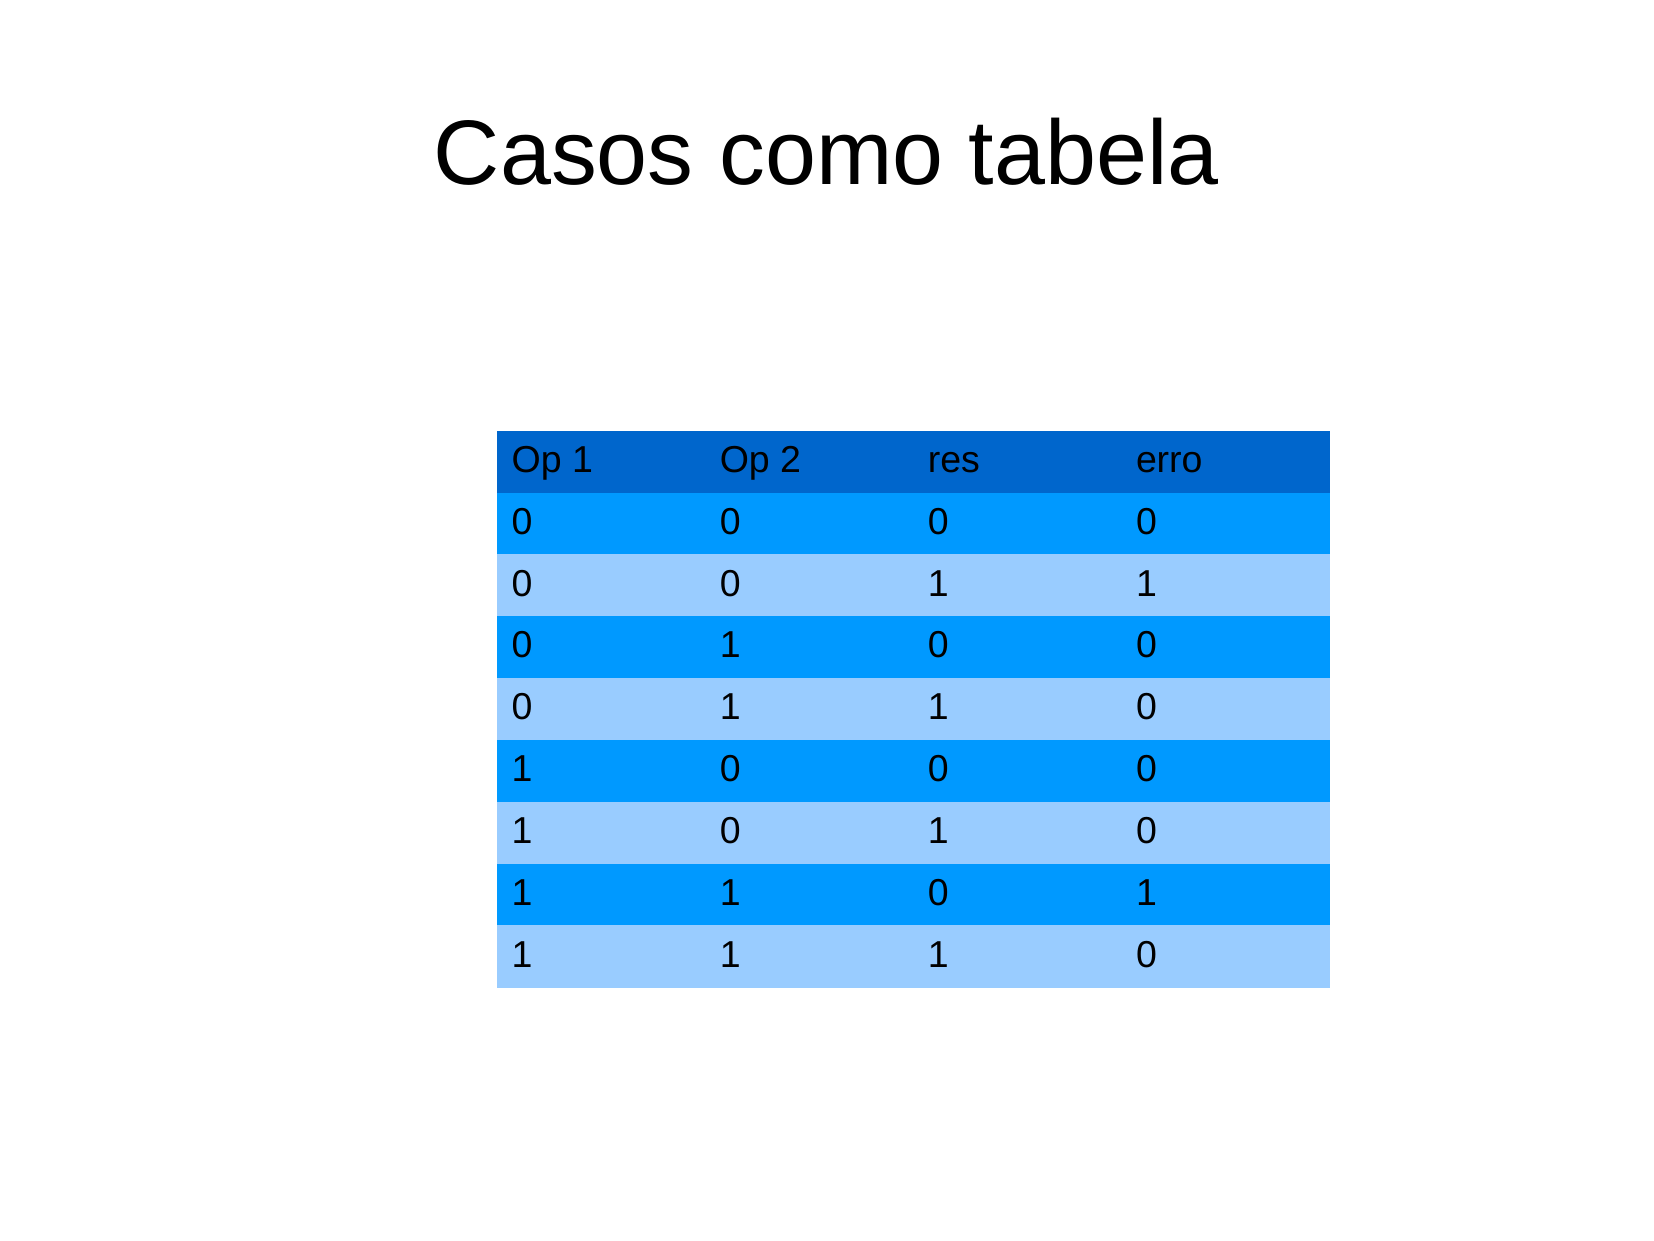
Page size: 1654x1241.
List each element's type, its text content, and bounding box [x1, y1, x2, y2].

table_cell 0 [497, 616, 705, 678]
table_cell 0 [1121, 740, 1330, 802]
table_cell 1 [705, 678, 913, 740]
table_cell 0 [913, 616, 1121, 678]
table_cell 0 [1121, 616, 1330, 678]
table_cell 1 [497, 925, 705, 988]
table_cell 0 [705, 554, 913, 616]
table_cell 0 [913, 864, 1121, 925]
table_cell 0 [913, 740, 1121, 802]
table_cell 0 [913, 493, 1121, 554]
table_cell 0 [497, 678, 705, 740]
table_cell 0 [1121, 802, 1330, 864]
table_cell 1 [1121, 554, 1330, 616]
table_cell 0 [1121, 493, 1330, 554]
table_cell 1 [913, 554, 1121, 616]
title Casos como tabela [82, 49, 1571, 257]
table_header Op 2 [705, 431, 913, 493]
table_cell 1 [1121, 864, 1330, 925]
table_cell 1 [705, 925, 913, 988]
table_cell 1 [497, 740, 705, 802]
table_cell 1 [913, 925, 1121, 988]
table_cell 0 [705, 802, 913, 864]
table_cell 1 [497, 802, 705, 864]
table_cell 1 [913, 802, 1121, 864]
table_cell 1 [705, 864, 913, 925]
table_cell 1 [705, 616, 913, 678]
table_cell 0 [1121, 925, 1330, 988]
table_cell 1 [497, 864, 705, 925]
table_header Op 1 [497, 431, 705, 493]
table_cell 0 [1121, 678, 1330, 740]
table_cell 0 [497, 554, 705, 616]
table_cell 0 [705, 493, 913, 554]
table_cell 0 [497, 493, 705, 554]
table_cell 1 [913, 678, 1121, 740]
table_cell 0 [705, 740, 913, 802]
table_header res [913, 431, 1121, 493]
table_header erro [1121, 431, 1330, 493]
